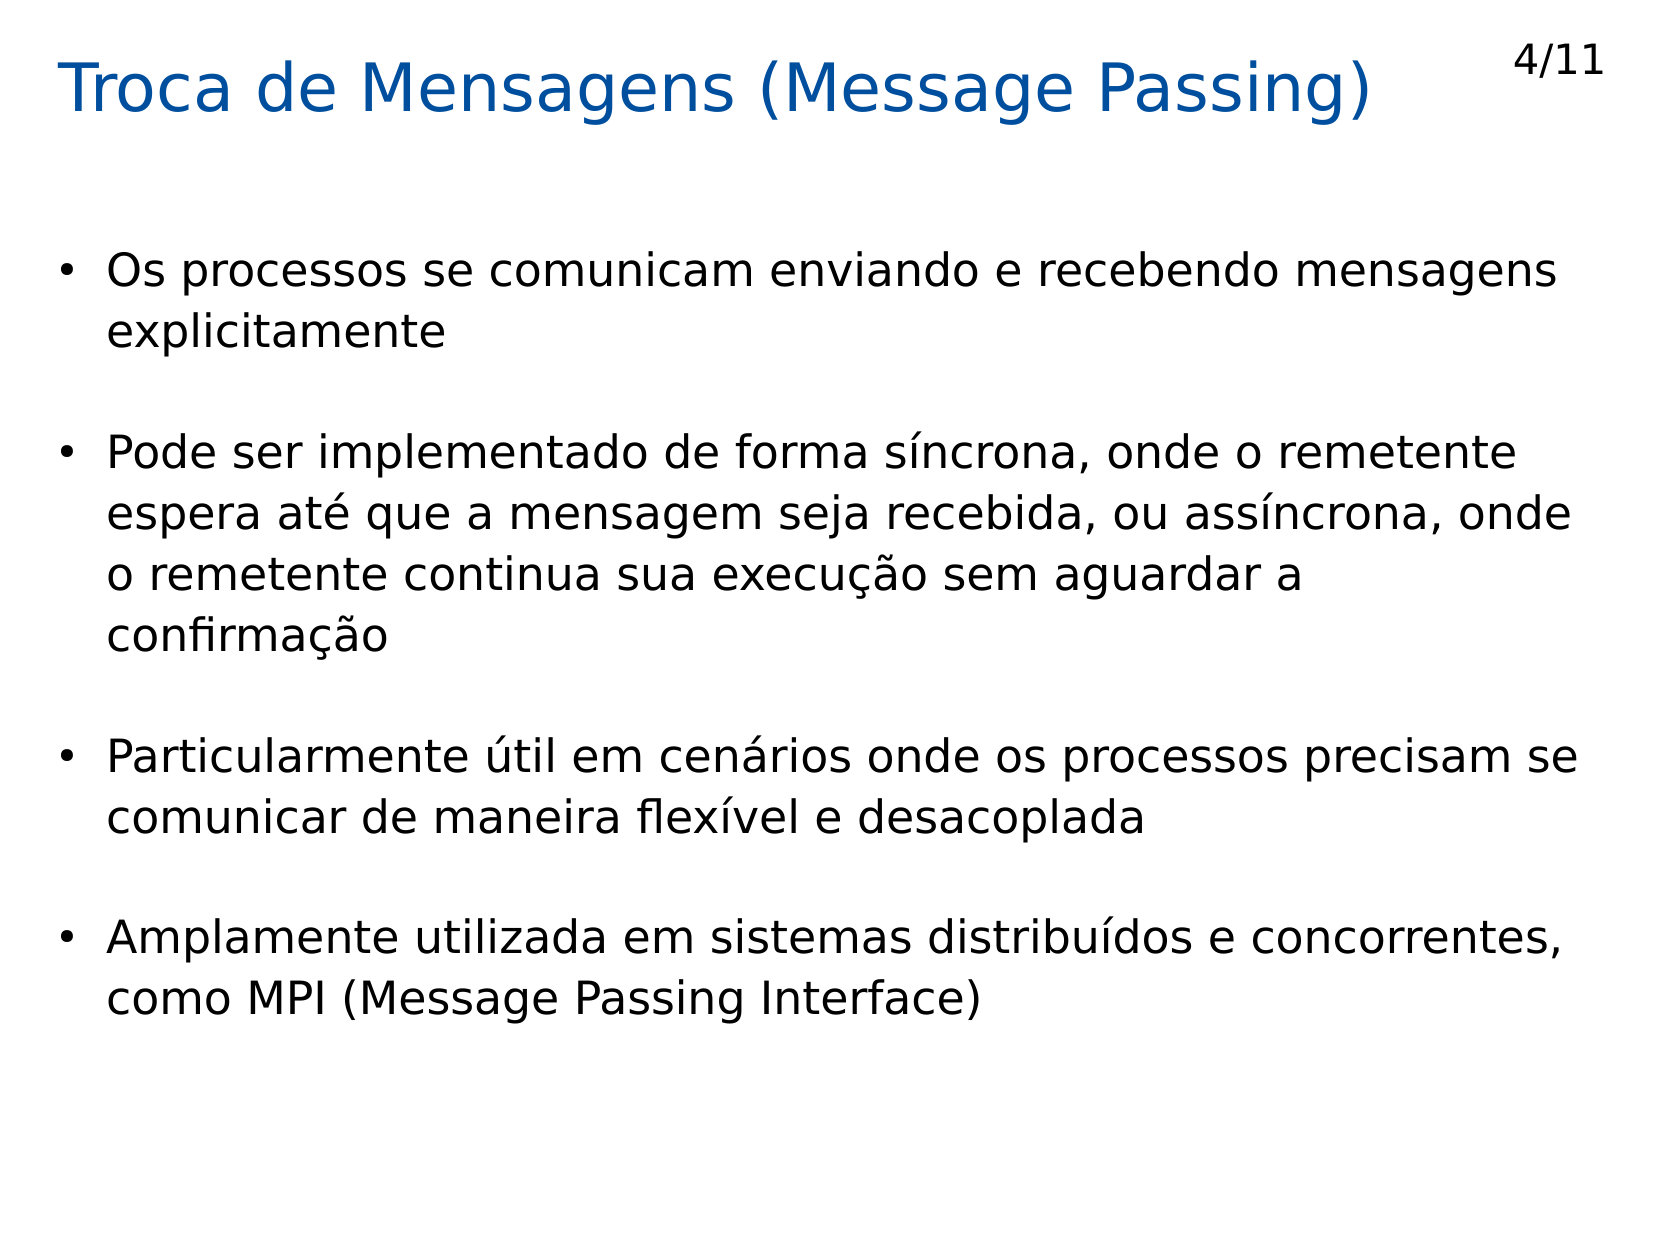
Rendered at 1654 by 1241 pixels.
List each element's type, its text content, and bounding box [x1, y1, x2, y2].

title Troca de Mensagens (Message Passing) [59, 29, 1506, 148]
list Os processos se comunicam enviando e recebendo mensagens explicitamente Pode ser implementado de forma síncrona, onde o remetente espera até que a mensagem seja recebida, ou assíncrona, onde o remetente continua sua execução sem aguardar a confirmação Particularmente útil em cenários onde os processos precisam se comunicar de maneira flexível e desacoplada Amplamente utilizada em sistemas distribuídos e concorrentes, como MPI (Message Passing Interface) [59, 236, 1595, 1211]
